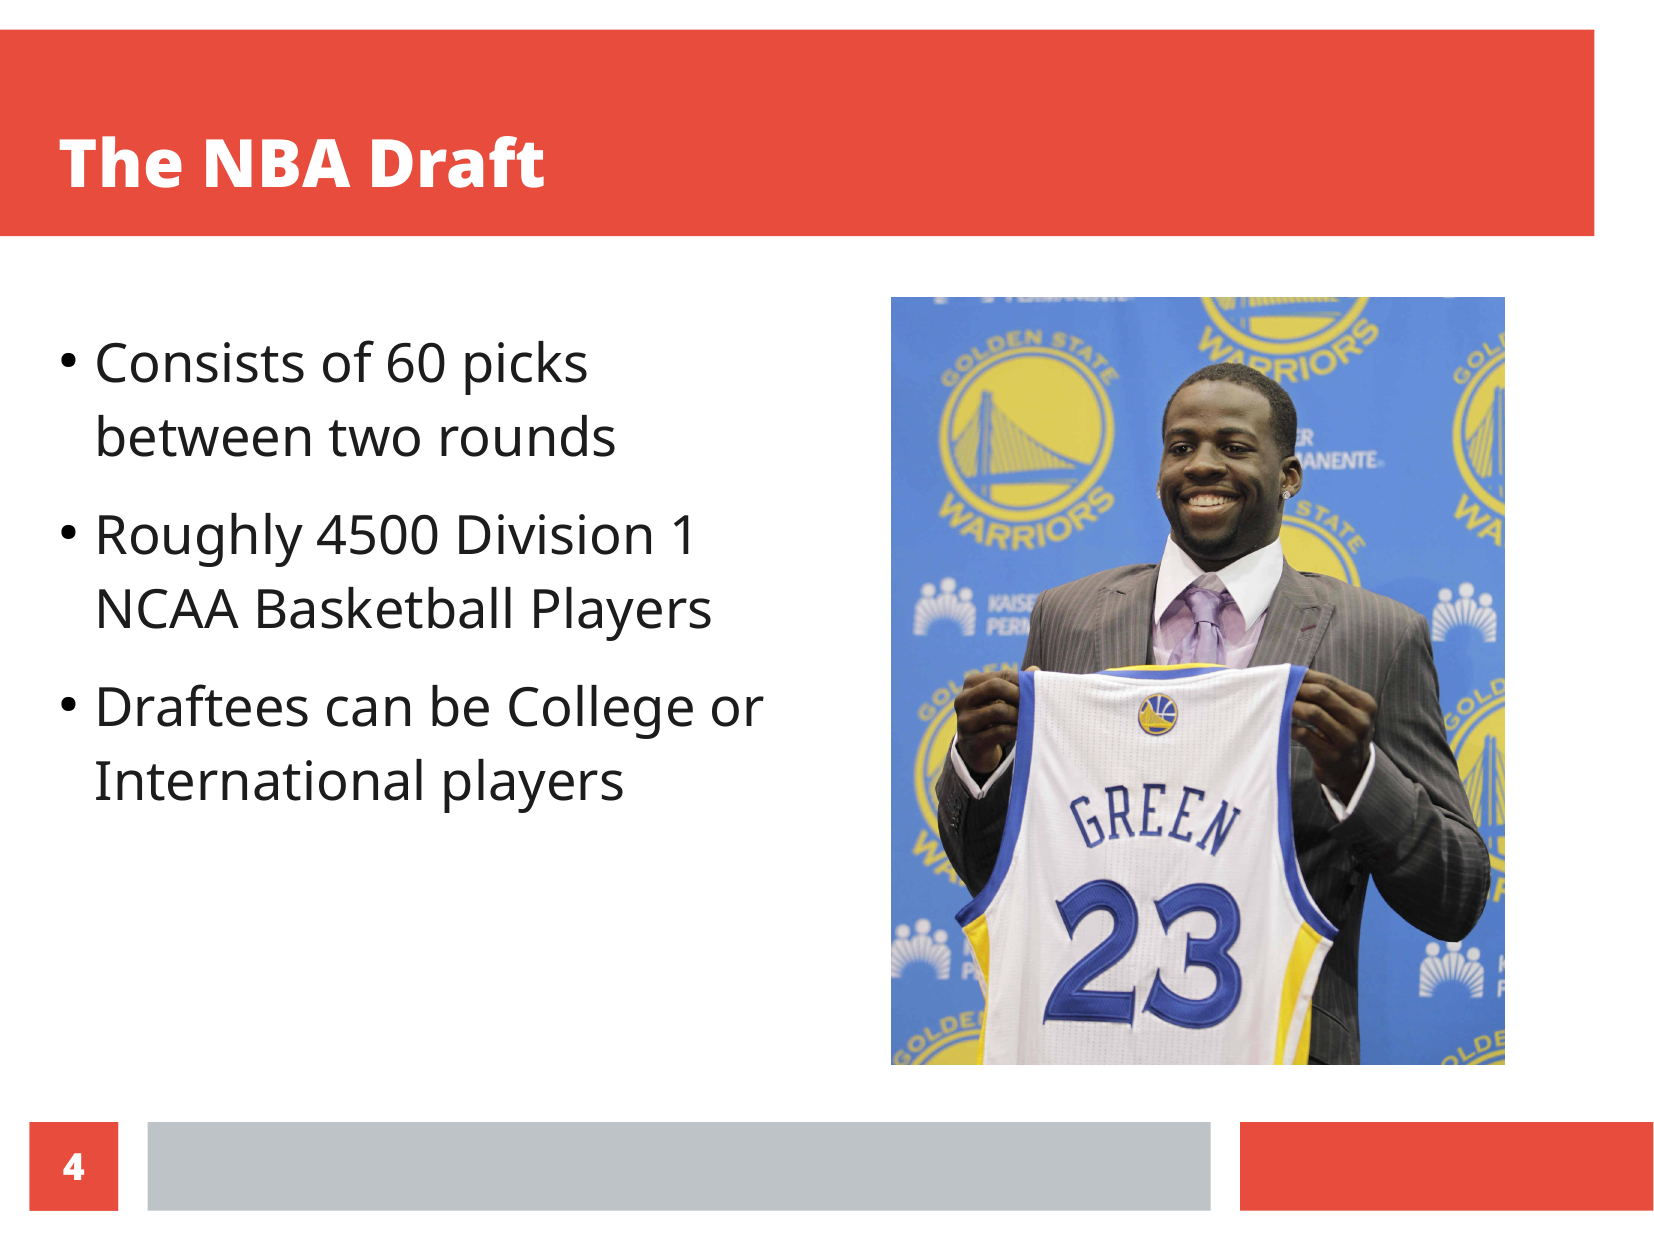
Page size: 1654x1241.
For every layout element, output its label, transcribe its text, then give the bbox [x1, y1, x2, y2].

title The NBA Draft [59, 59, 1595, 207]
picture [891, 297, 1505, 1066]
list Consists of 60 picks between two rounds Roughly 4500 Division 1 NCAA Basketball Players Draftees can be College or International players [59, 324, 794, 1093]
